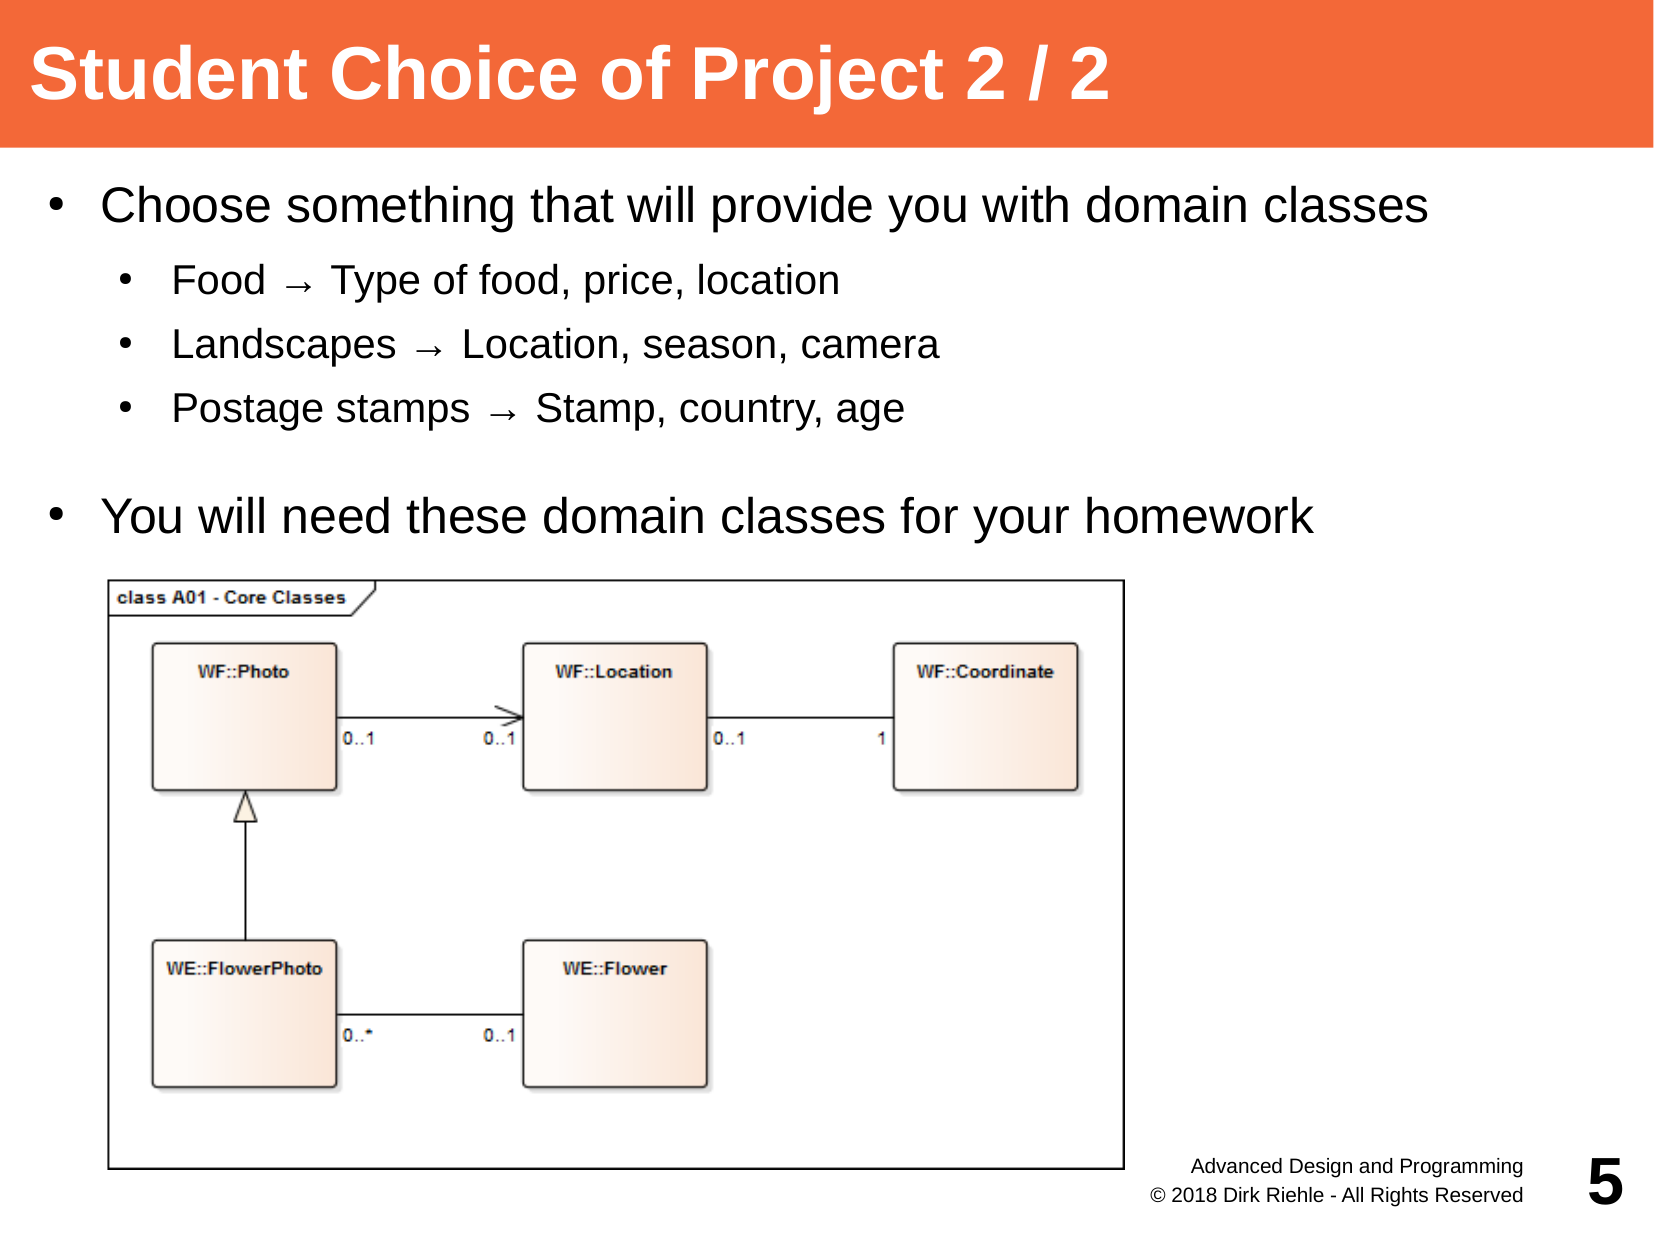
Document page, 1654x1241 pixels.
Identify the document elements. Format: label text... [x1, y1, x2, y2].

list Choose something that will provide you with domain classes Food → Type of food, price, location Landscapes → Location, season, camera Postage stamps → Stamp, country, age You will need these domain classes for your homework [29, 177, 1625, 1063]
picture [106, 578, 1125, 1170]
title Student Choice of Project 2 / 2 [0, 0, 1654, 148]
